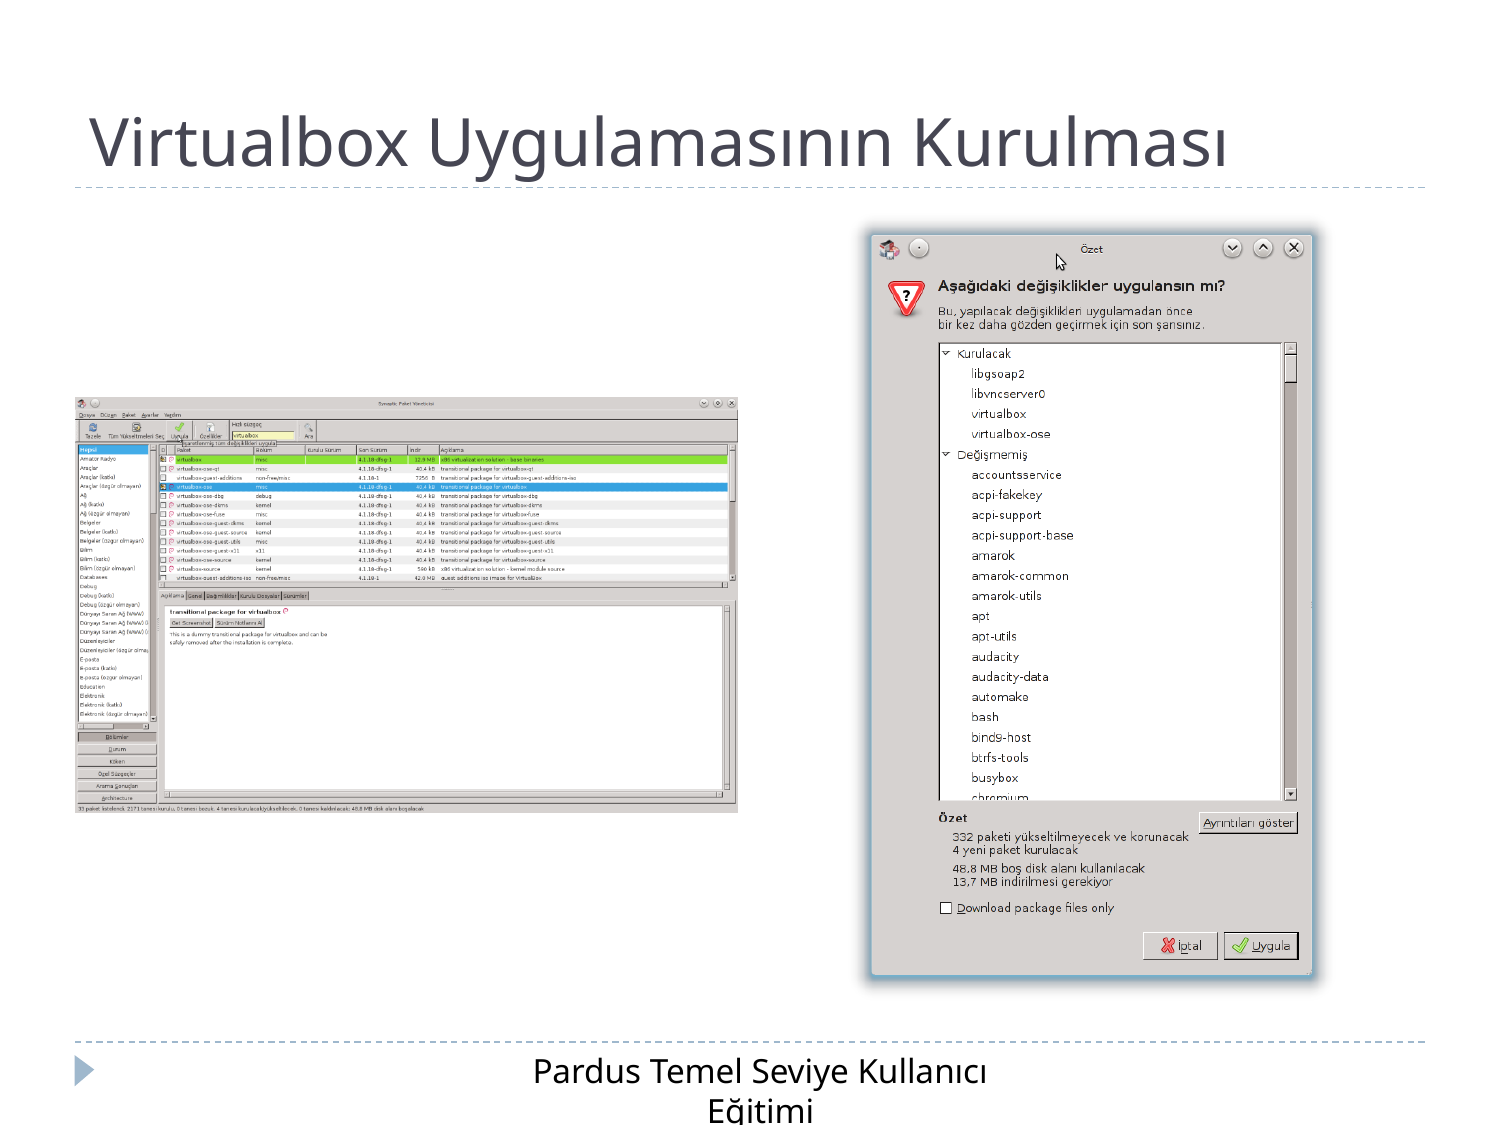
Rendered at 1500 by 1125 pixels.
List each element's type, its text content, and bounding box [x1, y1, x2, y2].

picture [75, 397, 738, 813]
title Virtualbox Uygulamasının Kurulması [75, 37, 1425, 188]
picture [836, 199, 1347, 1010]
